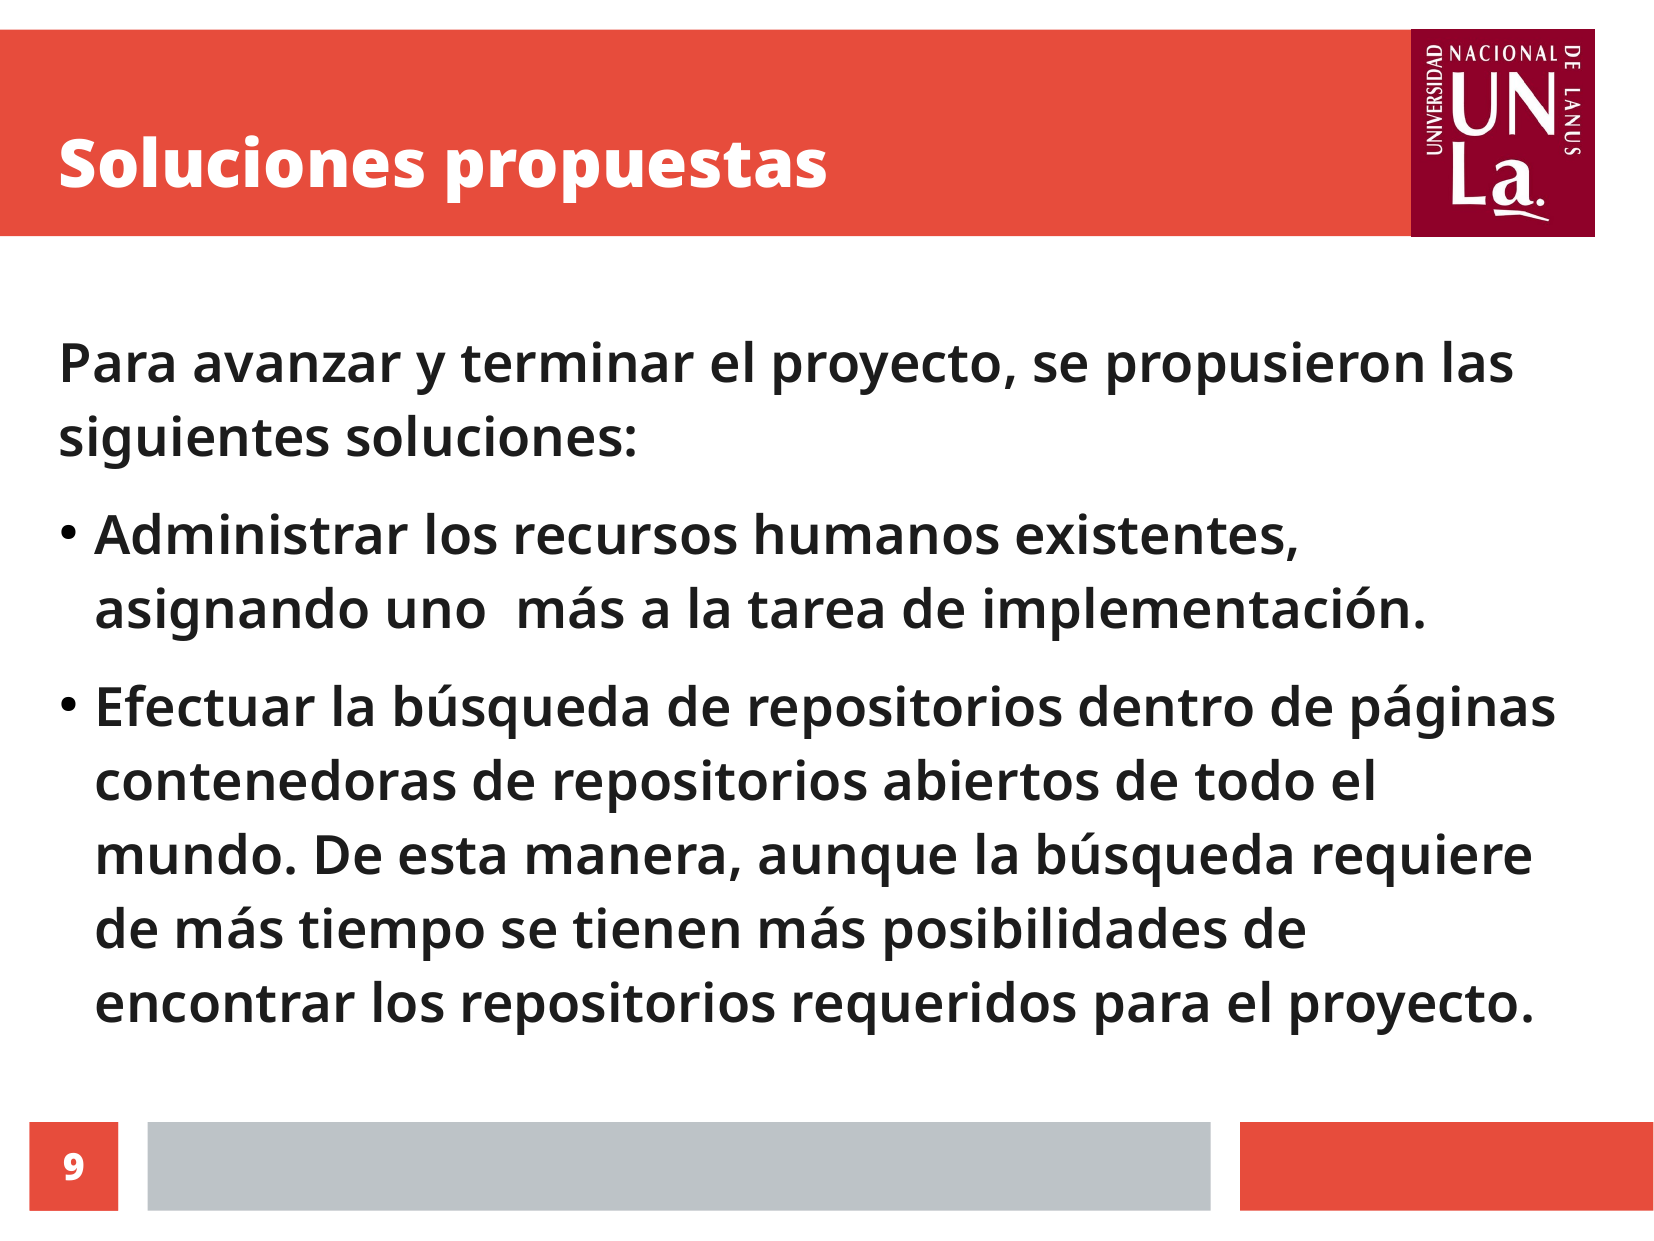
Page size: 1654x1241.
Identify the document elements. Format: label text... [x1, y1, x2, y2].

list Para avanzar y terminar el proyecto, se propusieron las siguientes soluciones: Administrar los recursos humanos existentes, asignando uno más a la tarea de implementación. Efectuar la búsqueda de repositorios dentro de páginas contenedoras de repositorios abiertos de todo el mundo. De esta manera, aunque la búsqueda requiere de más tiempo se tienen más posibilidades de encontrar los repositorios requeridos para el proyecto. [59, 324, 1565, 1093]
title Soluciones propuestas [59, 59, 1411, 207]
picture [1411, 29, 1595, 237]
